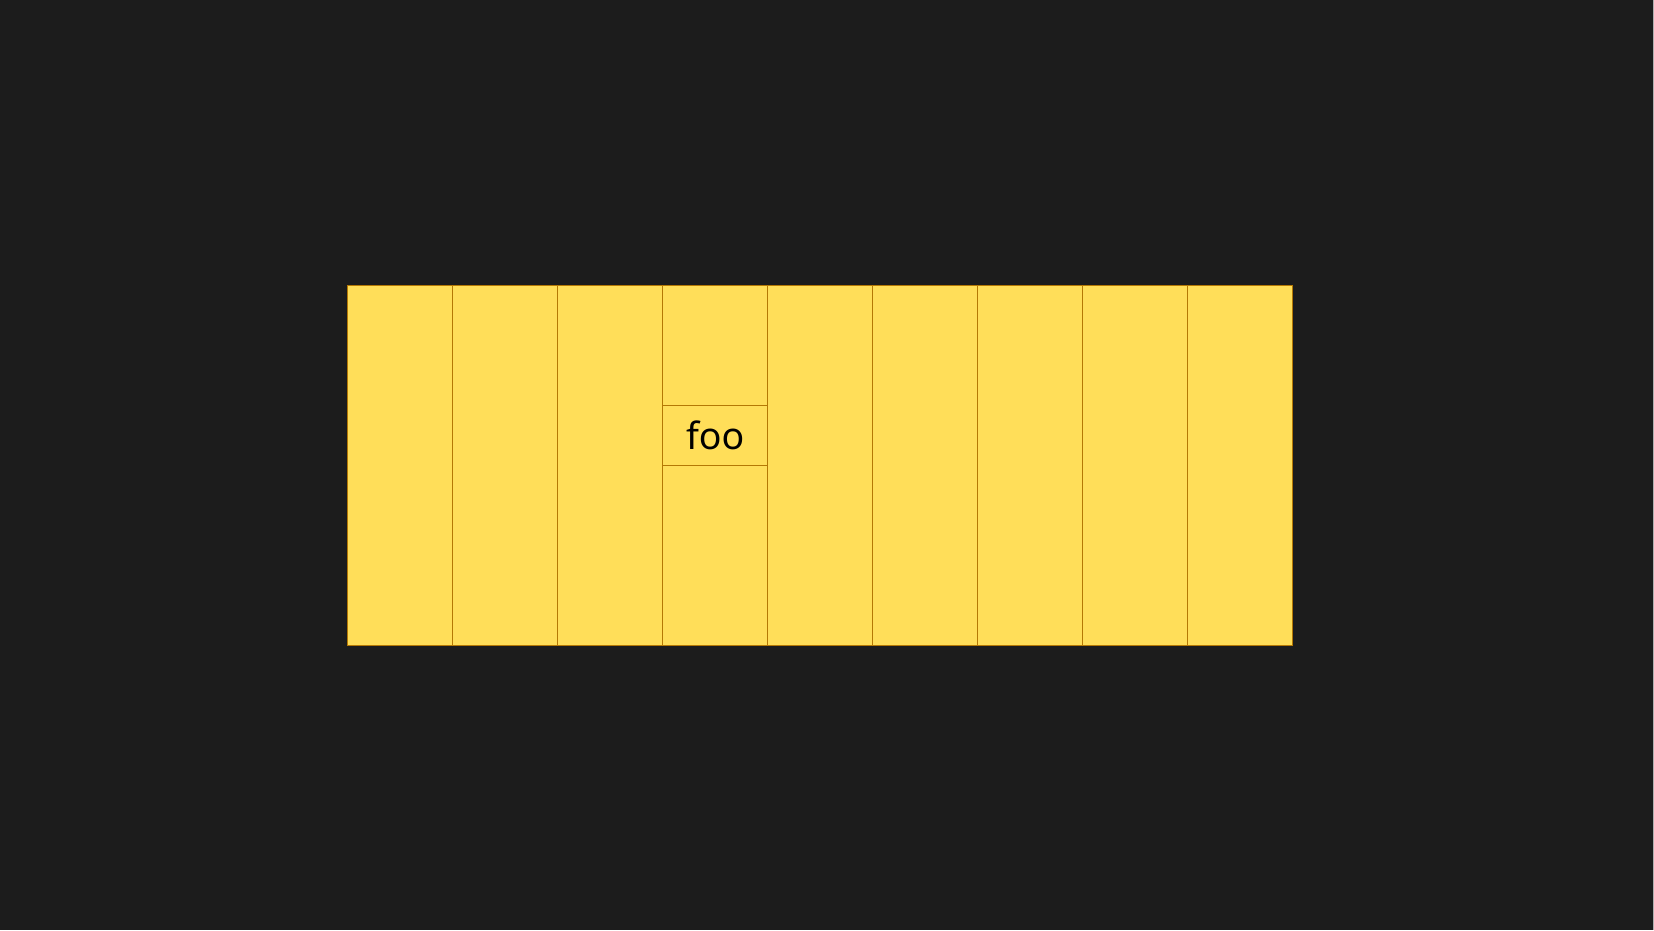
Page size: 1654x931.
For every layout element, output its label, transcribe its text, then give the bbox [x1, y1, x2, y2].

text_box foo [662, 405, 768, 466]
text_box [347, 285, 1293, 646]
